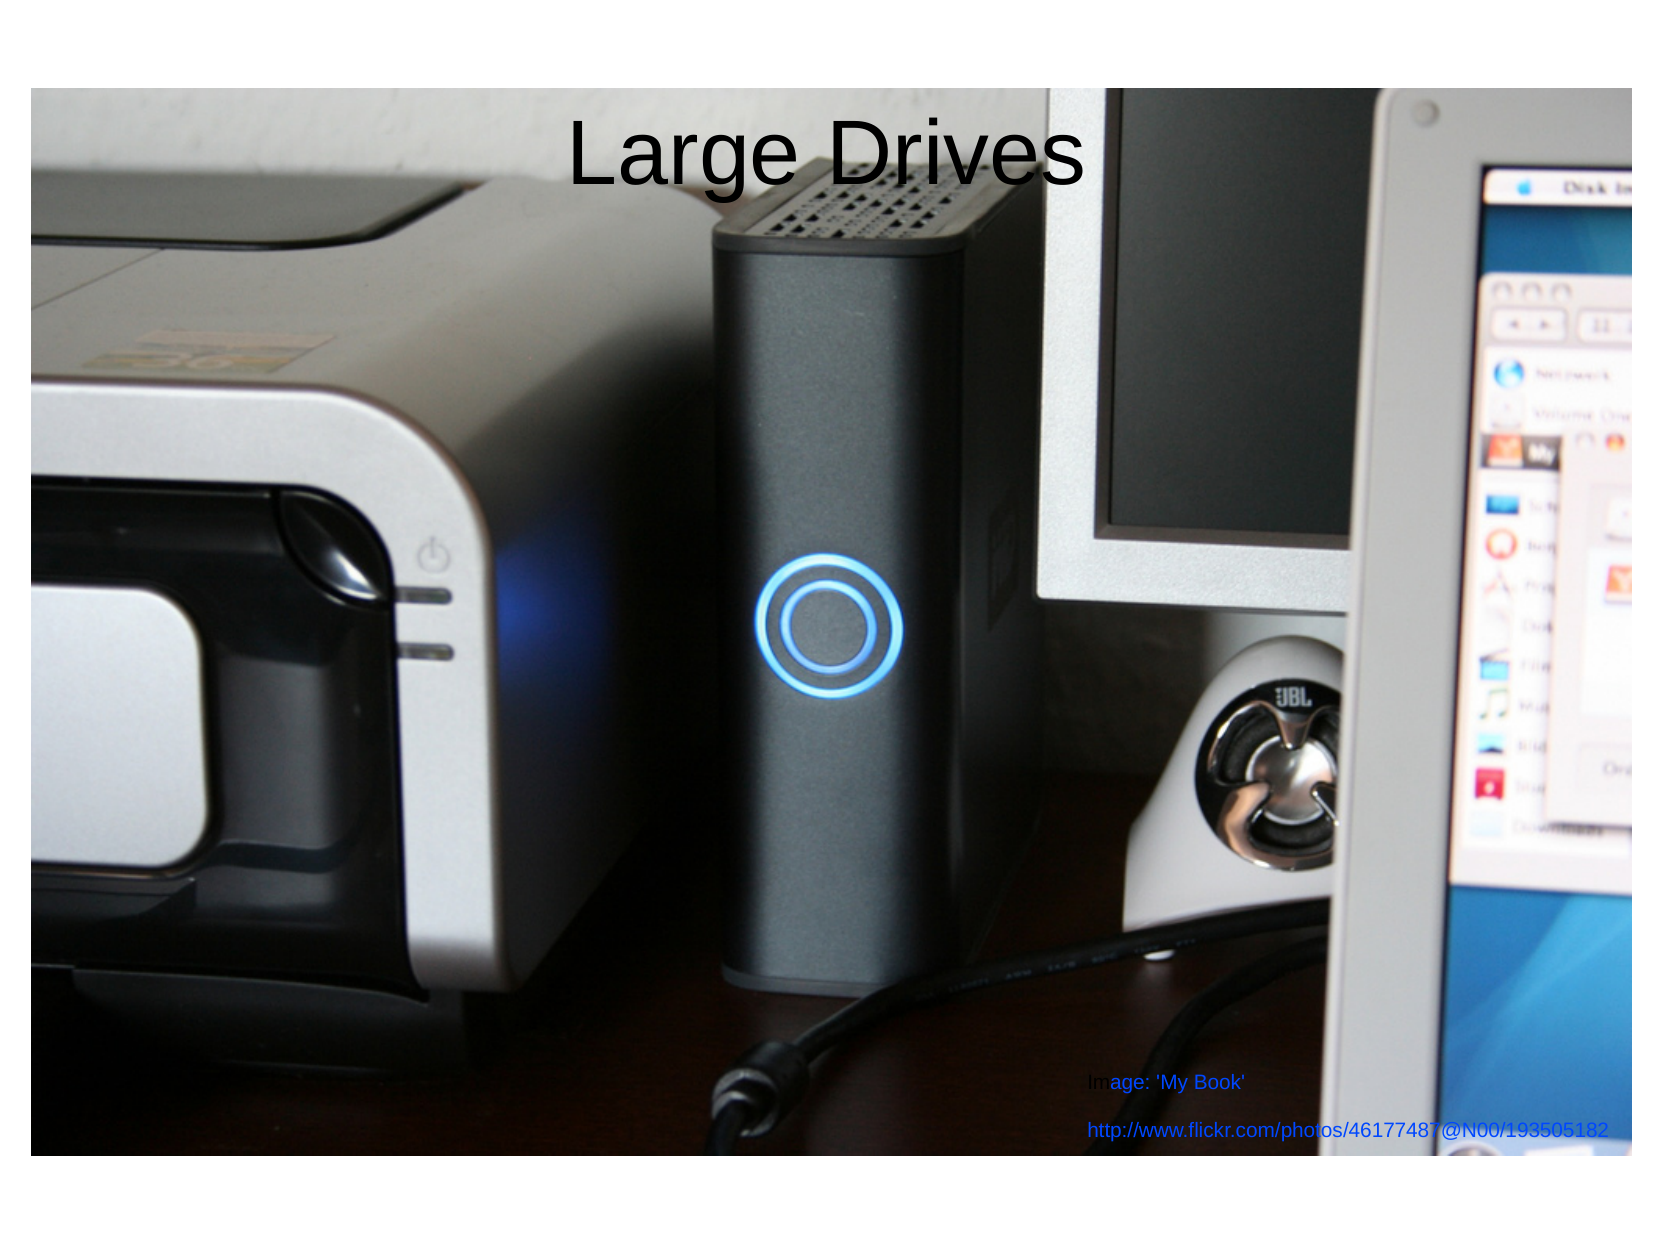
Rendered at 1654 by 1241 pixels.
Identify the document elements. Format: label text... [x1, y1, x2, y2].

title Large Drives [82, 49, 1571, 257]
picture [31, 88, 1632, 1156]
text_box Image: 'My Book' http://www.flickr.com/photos/46177487@N00/193505182 [1072, 1062, 1625, 1150]
